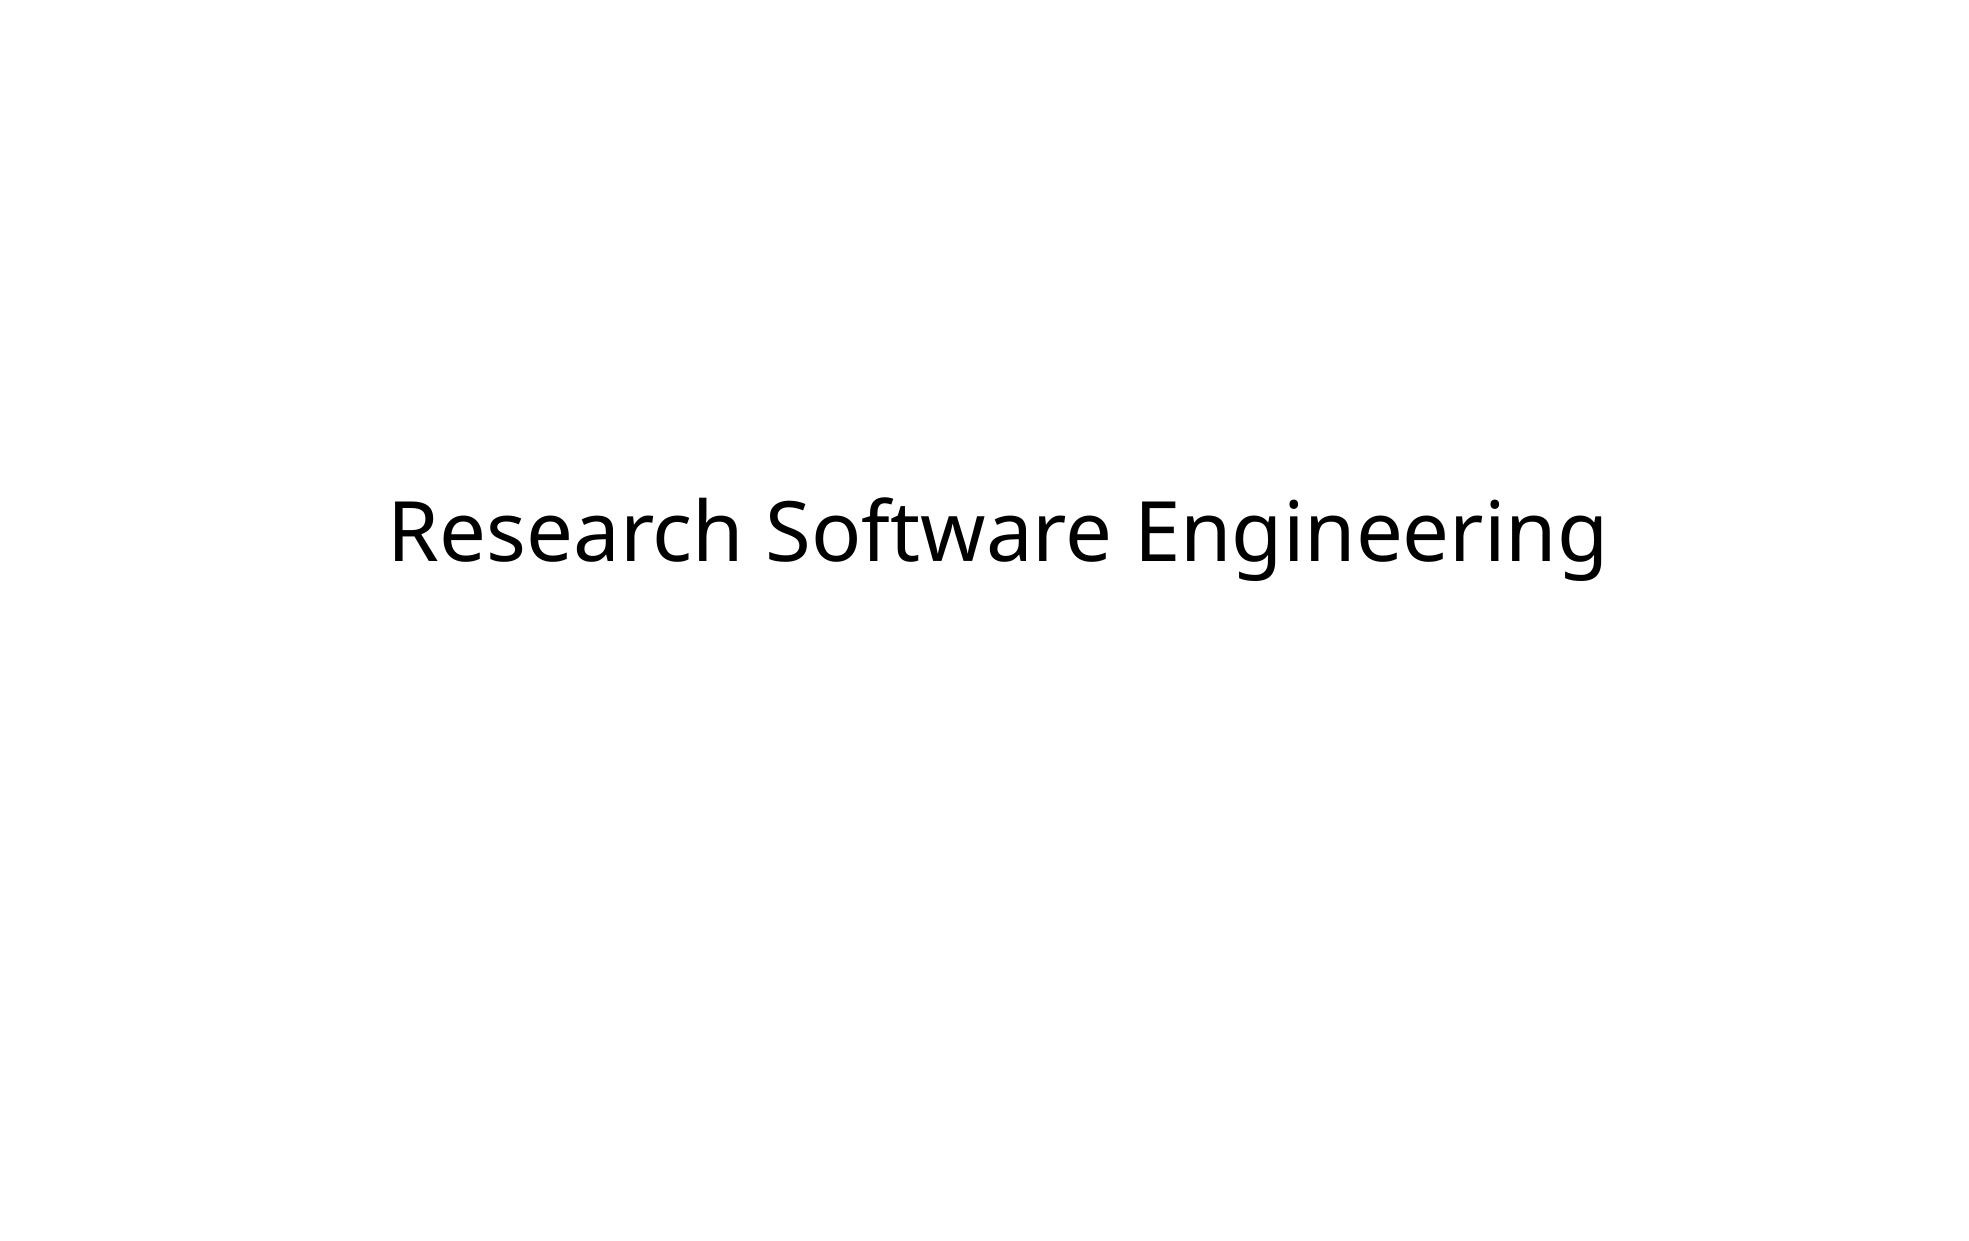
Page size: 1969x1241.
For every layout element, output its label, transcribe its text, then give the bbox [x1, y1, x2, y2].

subtitle Research Software Engineering [98, 49, 1870, 1010]
